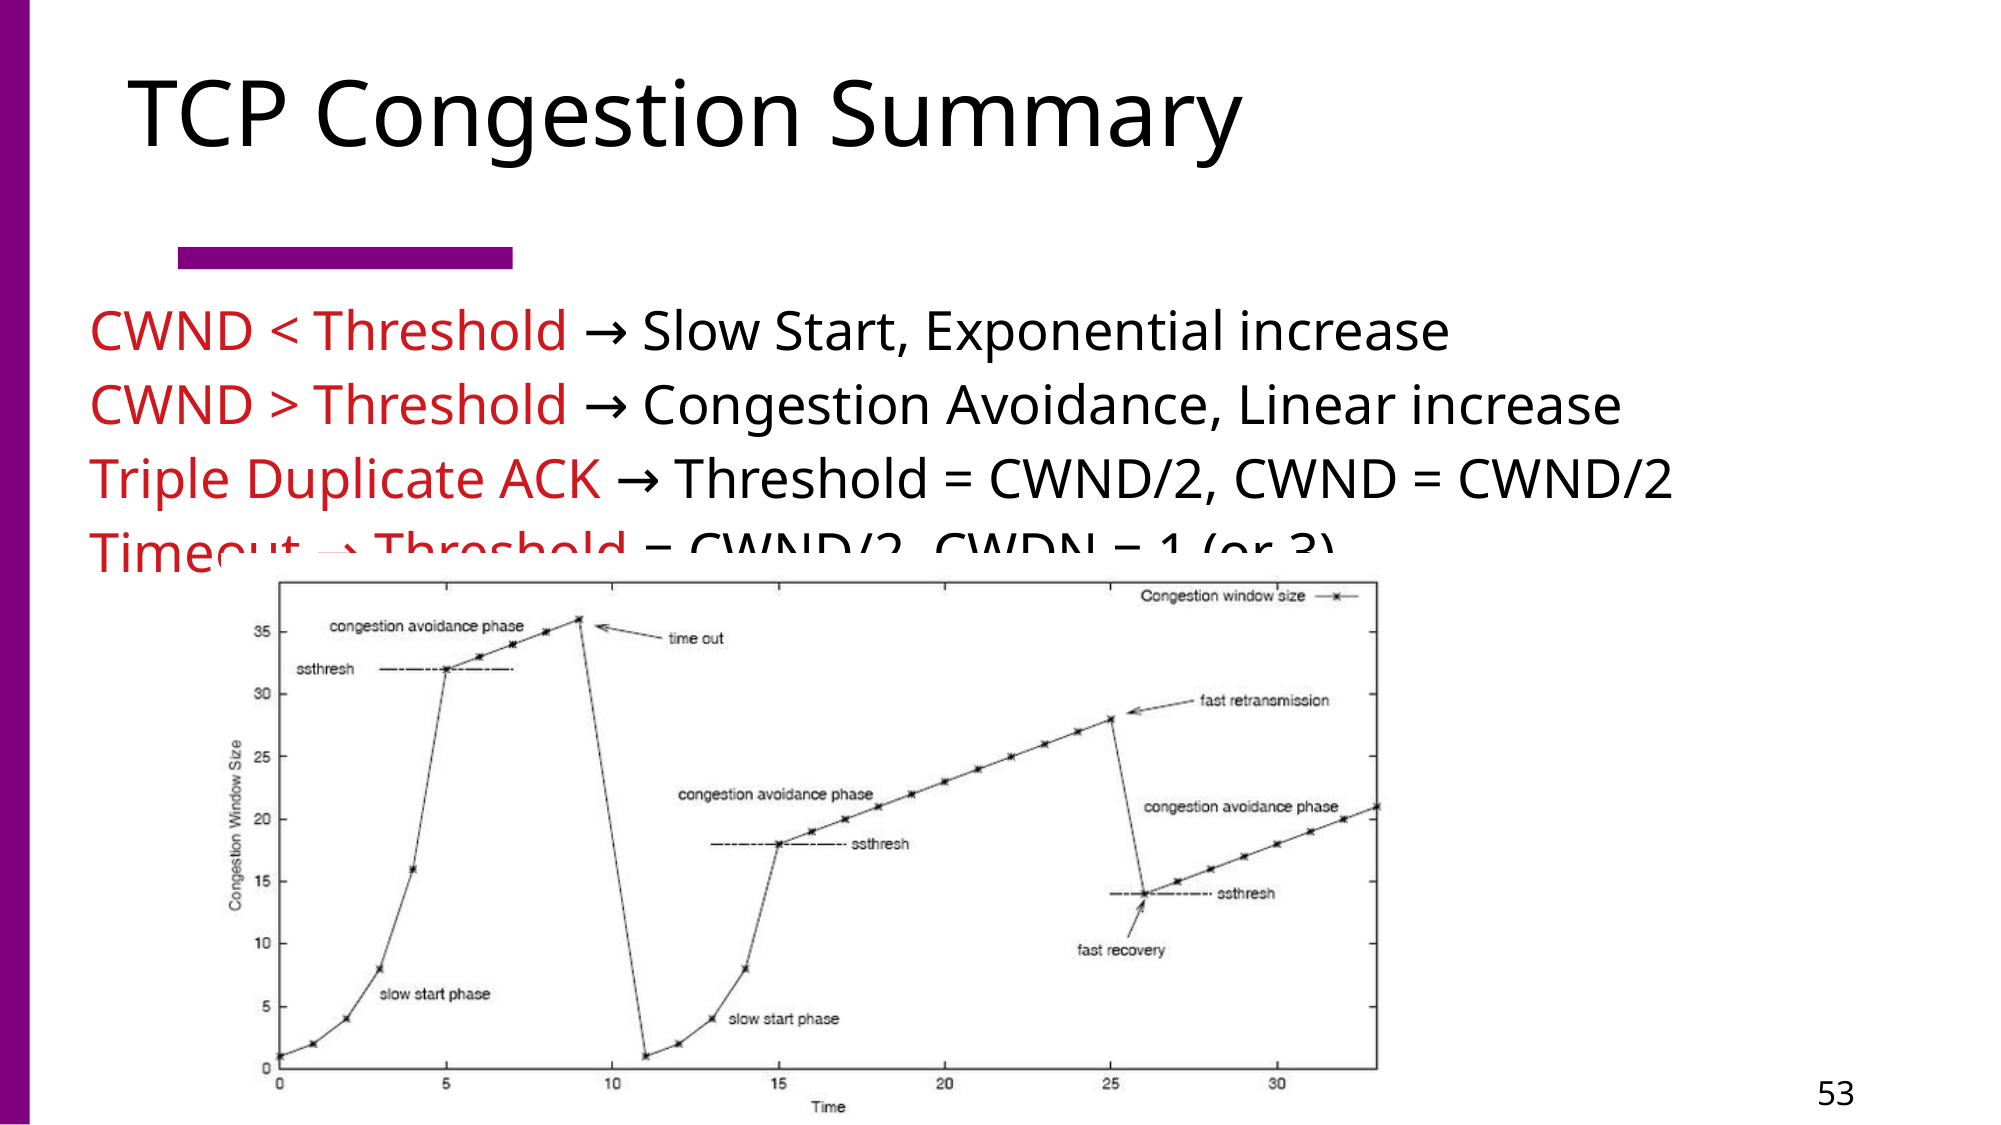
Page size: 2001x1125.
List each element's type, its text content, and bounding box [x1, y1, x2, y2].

title TCP Congestion Summary [76, 24, 1777, 196]
text_box CWND < Threshold → Slow Start, Exponential increase CWND > Threshold → Congestion Avoidance, Linear increase Triple Duplicate ACK → Threshold = CWND/2, CWND = CWND/2 Timeout → Threshold = CWND/2, CWDN = 1 (or 3) [75, 285, 1876, 631]
picture [221, 553, 1411, 1125]
